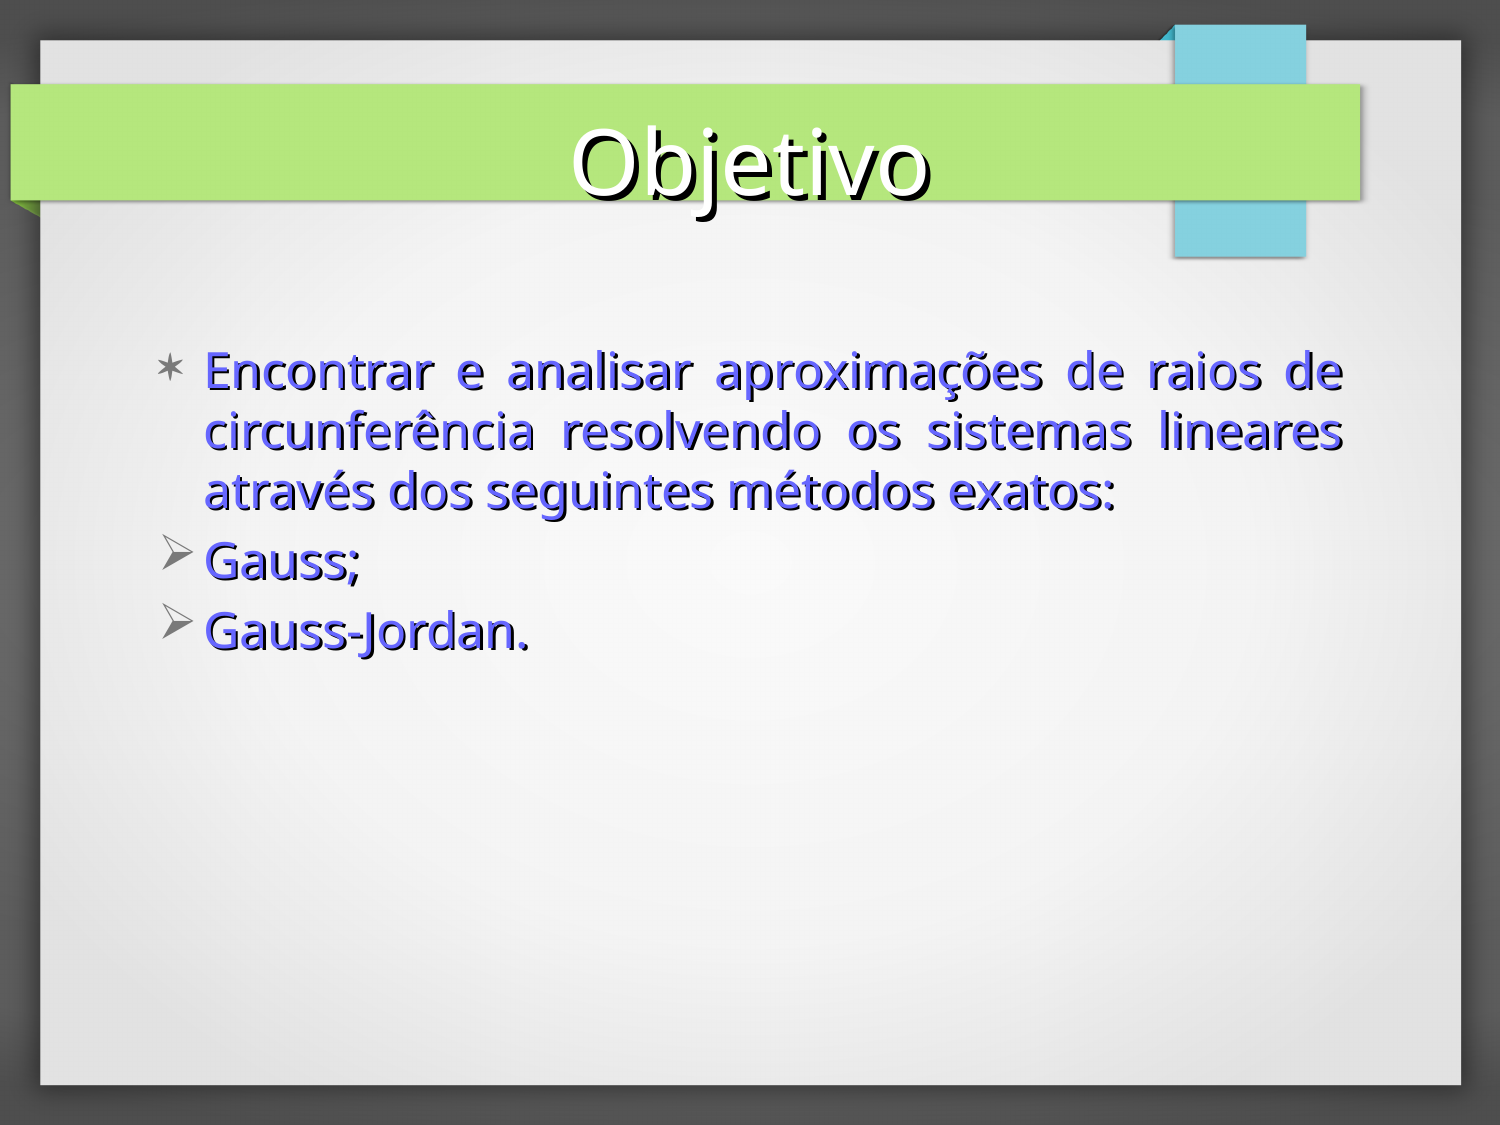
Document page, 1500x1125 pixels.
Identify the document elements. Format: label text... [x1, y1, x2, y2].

picture [0, 0, 1500, 1125]
title Objetivo [75, 55, 1425, 261]
list Encontrar e analisar aproximações de raios de circunferência resolvendo os sistemas lineares através dos seguintes métodos exatos: Gauss; Gauss-Jordan. [143, 330, 1359, 897]
